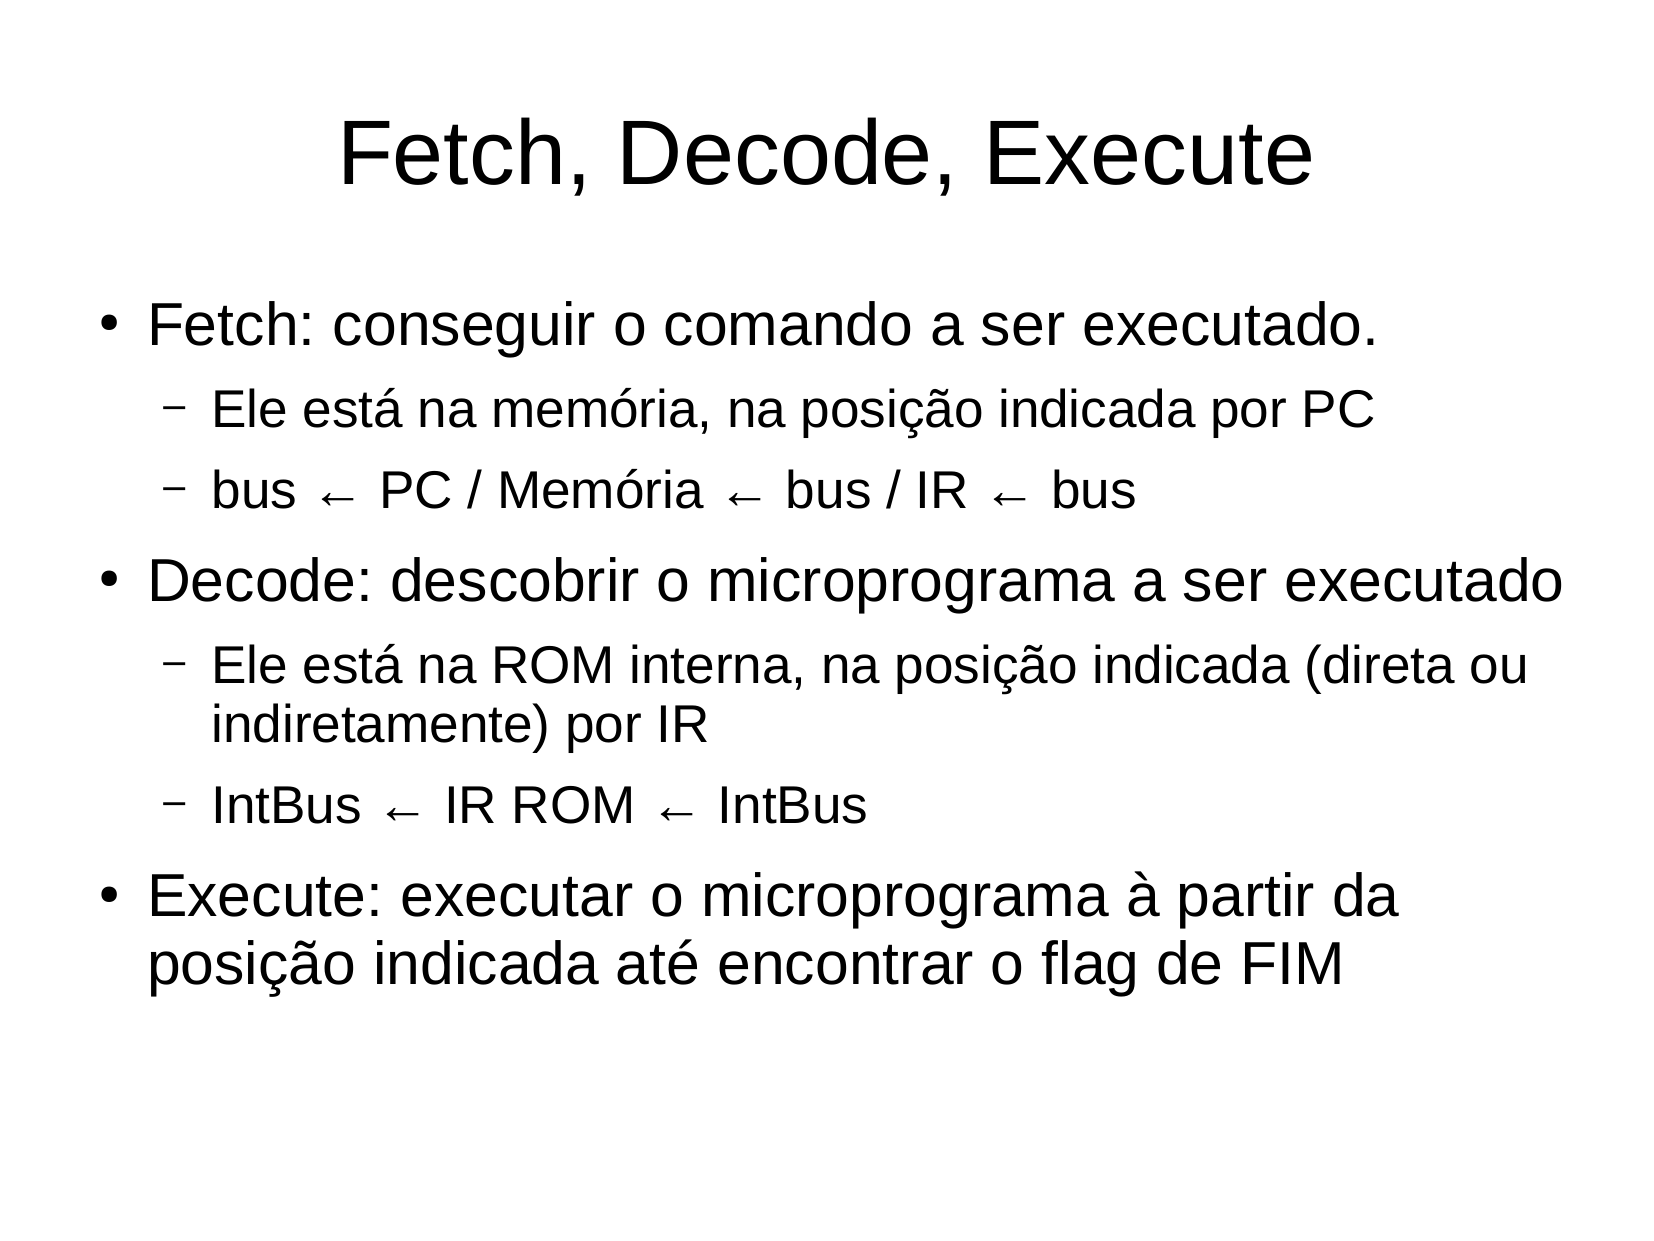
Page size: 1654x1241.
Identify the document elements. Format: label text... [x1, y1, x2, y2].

list Fetch: conseguir o comando a ser executado. Ele está na memória, na posição indicada por PC bus ← PC / Memória ← bus / IR ← bus Decode: descobrir o microprograma a ser executado Ele está na ROM interna, na posição indicada (direta ou indiretamente) por IR IntBus ← IR ROM ← IntBus Execute: executar o microprograma à partir da posição indicada até encontrar o flag de FIM [82, 290, 1571, 1010]
title Fetch, Decode, Execute [82, 49, 1571, 257]
